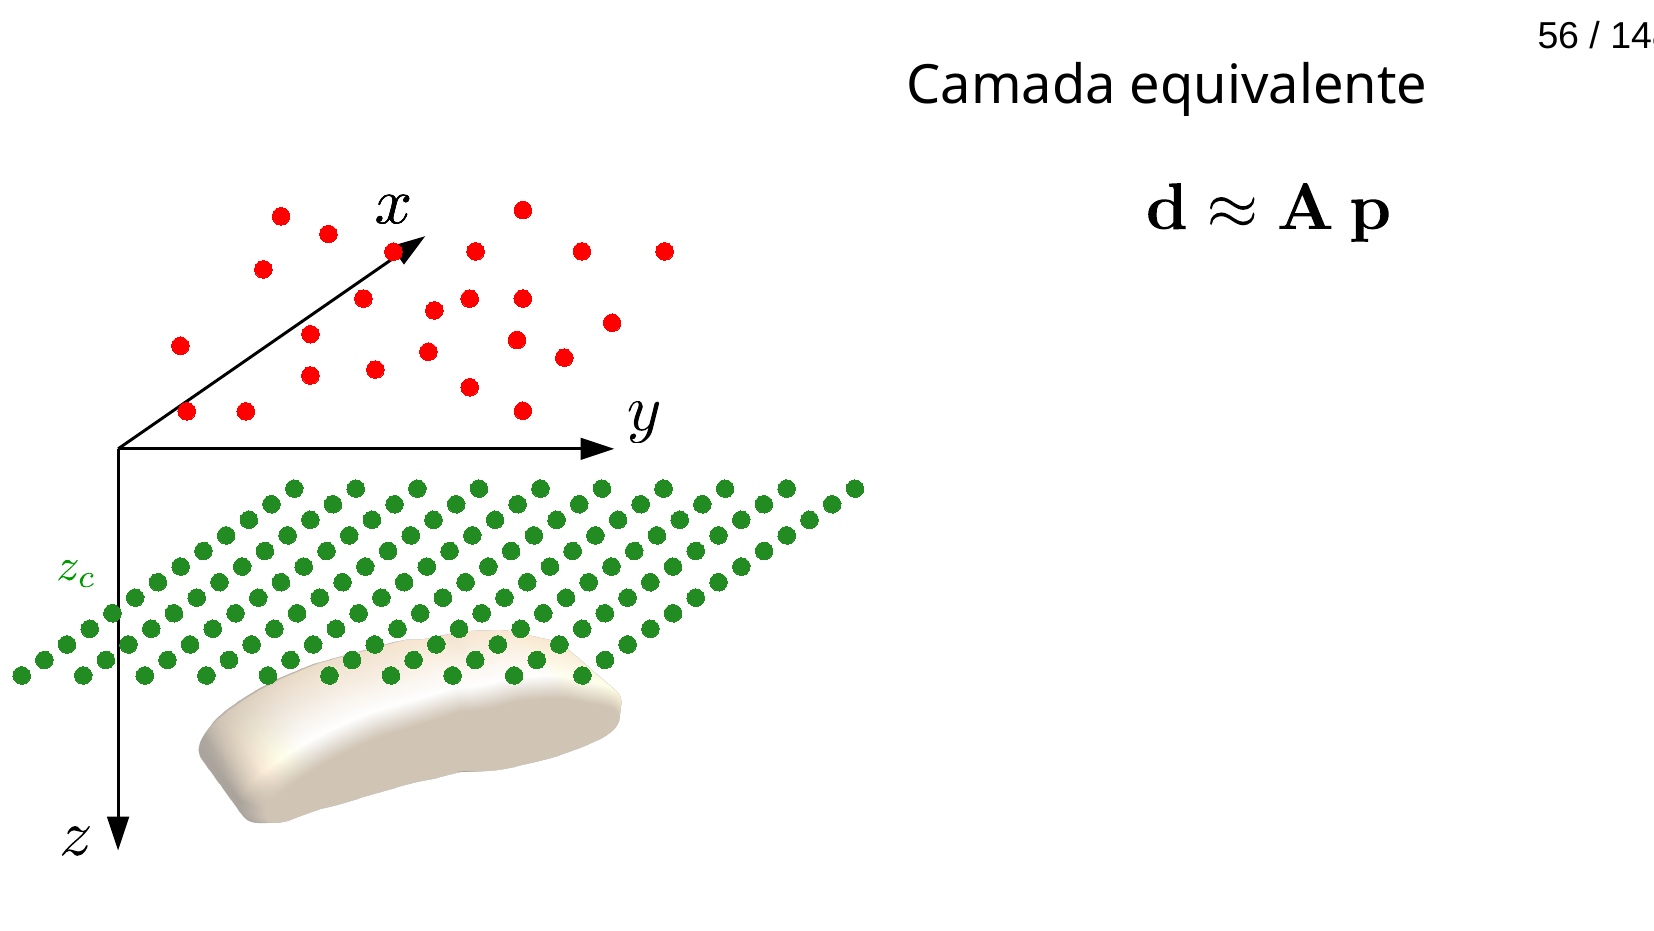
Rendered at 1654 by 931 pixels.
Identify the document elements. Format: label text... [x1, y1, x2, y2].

text_box [340, 526, 359, 545]
text_box [35, 651, 54, 669]
text_box [197, 666, 216, 685]
text_box [388, 619, 407, 638]
text_box [58, 635, 76, 654]
picture [59, 826, 93, 856]
picture [626, 401, 662, 443]
text_box [417, 557, 436, 576]
text_box [119, 635, 138, 654]
text_box [254, 260, 273, 279]
text_box [618, 588, 637, 607]
text_box [527, 651, 546, 669]
text_box [187, 588, 206, 607]
text_box [333, 573, 352, 592]
text_box [466, 242, 485, 261]
text_box [301, 325, 320, 344]
text_box [447, 495, 466, 514]
text_box [233, 557, 252, 576]
text_box [354, 289, 373, 308]
text_box [547, 510, 566, 529]
text_box [285, 479, 304, 498]
text_box [460, 289, 479, 308]
text_box [488, 635, 507, 654]
text_box [365, 635, 384, 654]
text_box [425, 301, 444, 320]
text_box [317, 542, 336, 560]
text_box [395, 573, 413, 592]
text_box [408, 479, 427, 498]
text_box [486, 510, 504, 529]
text_box [142, 619, 161, 638]
text_box [846, 479, 864, 498]
text_box [343, 651, 361, 669]
text_box [570, 495, 589, 514]
text_box [596, 651, 614, 669]
text_box [262, 495, 281, 514]
picture [1145, 183, 1392, 242]
text_box [149, 573, 167, 592]
text_box [502, 542, 520, 560]
text_box [460, 378, 479, 397]
text_box [603, 313, 621, 332]
text_box [349, 604, 368, 623]
text_box [434, 588, 452, 607]
text_box [586, 526, 605, 545]
text_box [531, 479, 550, 498]
text_box [301, 510, 320, 529]
text_box [511, 619, 530, 638]
text_box [732, 557, 751, 576]
text_box [631, 495, 650, 514]
text_box [525, 526, 543, 545]
text_box [158, 651, 177, 669]
text_box [278, 526, 297, 545]
text_box [324, 495, 342, 514]
text_box [732, 510, 751, 529]
text_box [514, 201, 532, 219]
text_box [165, 604, 183, 623]
text_box [181, 635, 199, 654]
text_box [382, 666, 400, 685]
text_box [240, 510, 258, 529]
text_box [171, 336, 190, 355]
text_box Camada equivalente [891, 37, 1616, 113]
text_box <number> / 148 [1414, 0, 1654, 71]
text_box [508, 495, 527, 514]
text_box [472, 604, 491, 623]
text_box [563, 542, 582, 560]
text_box [265, 619, 284, 638]
text_box [470, 479, 488, 498]
text_box [401, 526, 420, 545]
picture [374, 194, 413, 224]
text_box [220, 651, 238, 669]
text_box [424, 510, 443, 529]
text_box [716, 479, 734, 498]
text_box [171, 557, 190, 576]
text_box [514, 401, 532, 420]
text_box [686, 542, 705, 560]
text_box [609, 510, 627, 529]
text_box [294, 557, 313, 576]
text_box [800, 510, 819, 529]
text_box [80, 619, 99, 638]
text_box [217, 526, 235, 545]
text_box [518, 573, 537, 592]
text_box [573, 666, 592, 685]
text_box [513, 289, 532, 308]
text_box [595, 604, 614, 623]
text_box [534, 604, 553, 623]
text_box [755, 495, 773, 514]
text_box [256, 542, 274, 560]
text_box [755, 542, 773, 560]
text_box [618, 635, 637, 654]
text_box [495, 588, 514, 607]
text_box [693, 495, 712, 514]
text_box [573, 242, 591, 261]
text_box [440, 542, 459, 560]
text_box [479, 557, 498, 576]
text_box [310, 588, 329, 607]
text_box [74, 666, 93, 685]
text_box [210, 573, 229, 592]
text_box [686, 588, 705, 607]
text_box [194, 542, 213, 560]
picture [56, 560, 95, 588]
text_box [372, 588, 391, 607]
text_box [641, 619, 660, 638]
text_box [366, 360, 385, 379]
text_box [288, 604, 306, 623]
text_box [654, 479, 673, 498]
text_box [242, 635, 261, 654]
text_box [126, 588, 145, 607]
text_box [664, 557, 682, 576]
text_box [236, 402, 255, 421]
text_box [466, 651, 485, 669]
text_box [259, 666, 277, 685]
text_box [664, 604, 682, 623]
text_box [411, 604, 430, 623]
text_box [573, 619, 592, 638]
text_box [777, 479, 796, 498]
text_box [709, 526, 728, 545]
text_box [384, 242, 403, 261]
text_box [281, 651, 300, 669]
text_box [327, 619, 345, 638]
text_box [427, 635, 446, 654]
text_box [135, 666, 154, 685]
text_box [226, 604, 245, 623]
text_box [379, 542, 397, 560]
text_box [456, 573, 475, 592]
text_box [655, 242, 674, 261]
text_box [541, 557, 559, 576]
text_box [443, 666, 462, 685]
text_box [625, 542, 644, 560]
text_box [177, 402, 196, 421]
text_box [648, 526, 666, 545]
text_box [777, 526, 796, 545]
text_box [550, 635, 569, 654]
text_box [823, 495, 842, 514]
text_box [505, 666, 523, 685]
text_box [463, 526, 482, 545]
text_box [419, 342, 438, 361]
text_box [709, 573, 728, 592]
text_box [319, 225, 338, 243]
text_box [203, 619, 222, 638]
text_box [97, 651, 115, 669]
text_box [593, 479, 611, 498]
text_box [346, 479, 365, 498]
text_box [641, 573, 660, 592]
text_box [103, 604, 122, 623]
text_box [320, 666, 339, 685]
text_box [450, 619, 468, 638]
text_box [12, 666, 31, 685]
text_box [272, 573, 290, 592]
text_box [304, 635, 323, 654]
text_box [555, 348, 574, 367]
text_box [272, 207, 290, 226]
text_box [249, 588, 268, 607]
text_box [404, 651, 423, 669]
text_box [602, 557, 621, 576]
text_box [301, 366, 320, 385]
text_box [670, 510, 689, 529]
text_box [356, 557, 375, 576]
text_box [363, 510, 381, 529]
text_box [508, 331, 526, 349]
text_box [557, 588, 575, 607]
text_box [579, 573, 598, 592]
text_box [385, 495, 404, 514]
